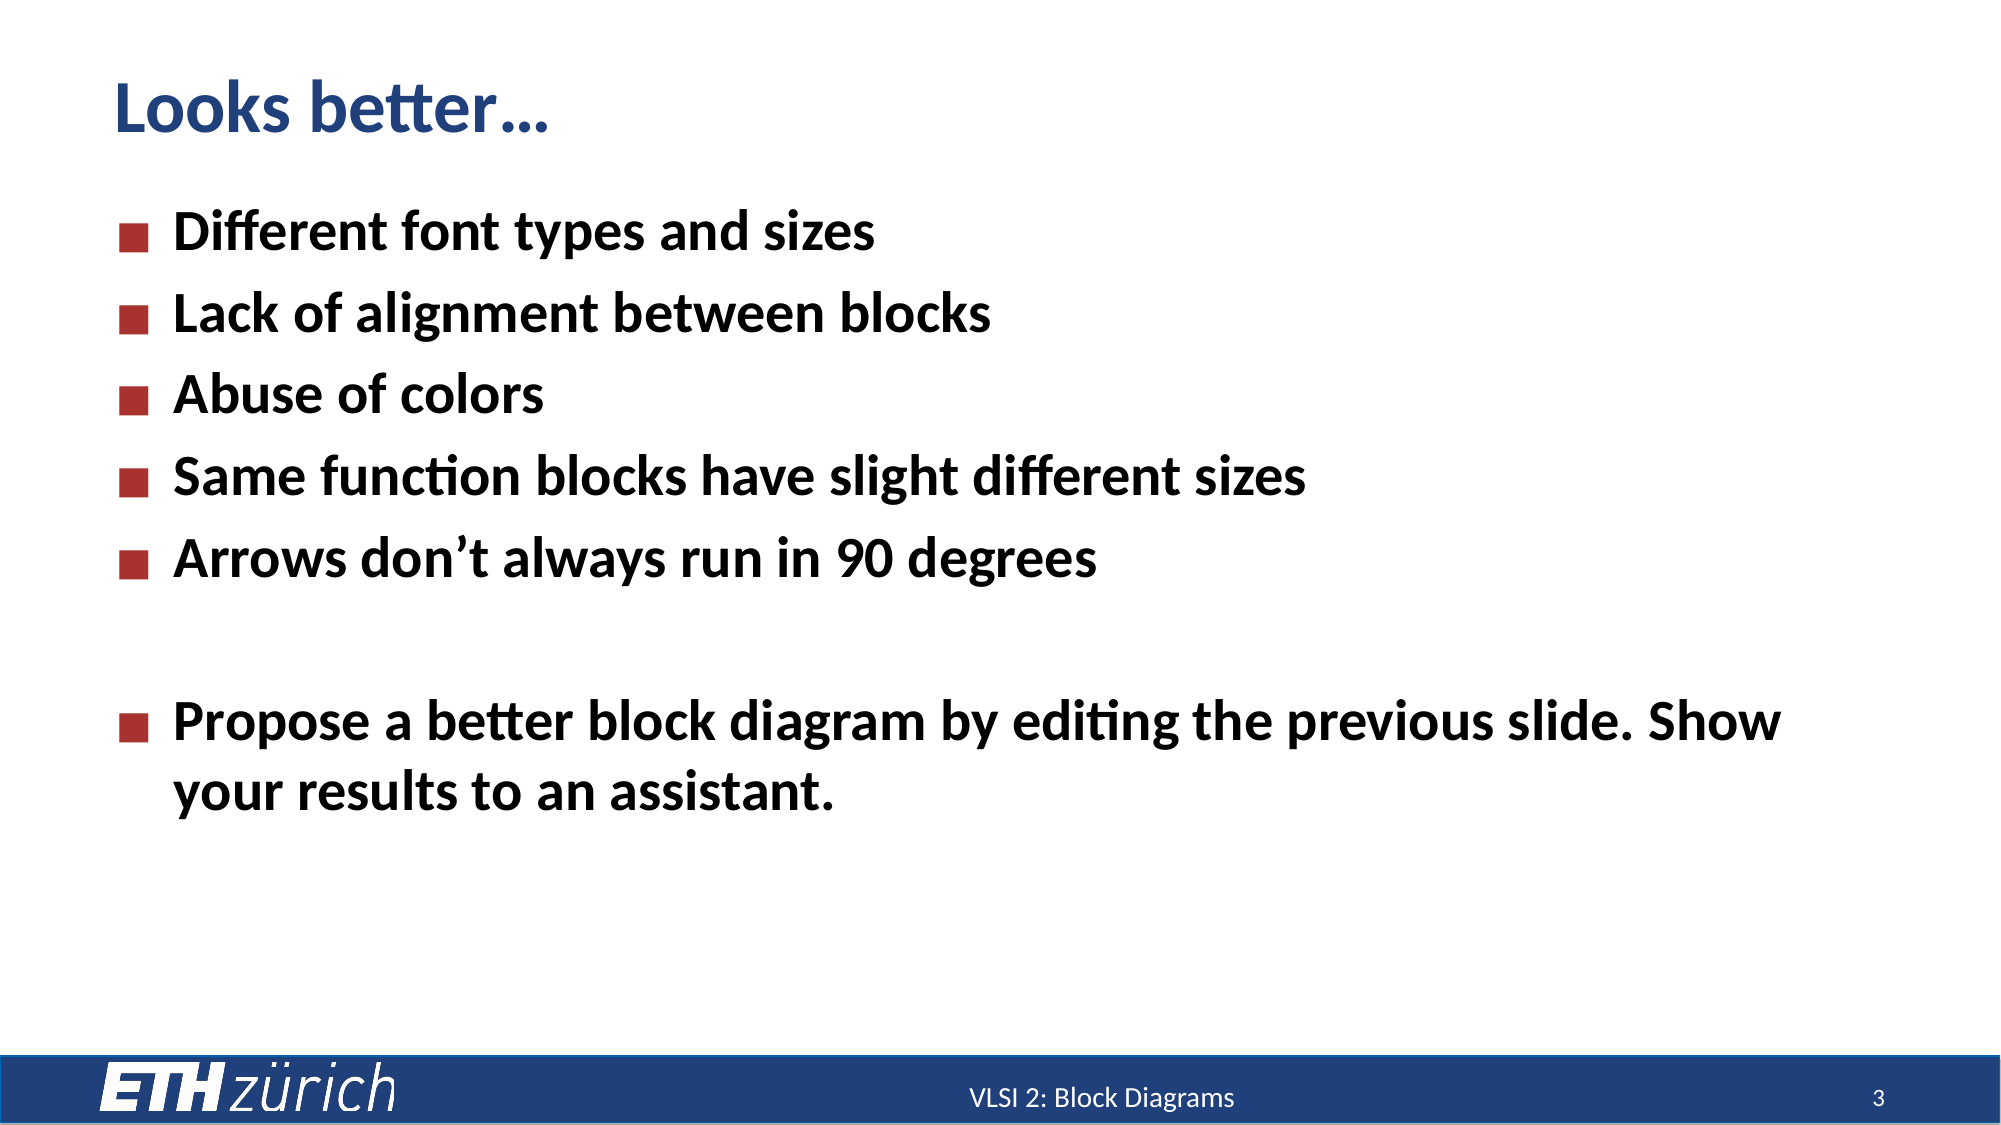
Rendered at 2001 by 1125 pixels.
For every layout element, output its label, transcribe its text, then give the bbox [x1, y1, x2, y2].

slide_number <number> [1740, 1073, 1900, 1120]
picture [99, 1062, 394, 1111]
footer VLSI 2: Block Diagrams [543, 1073, 1662, 1119]
list Different font types and sizes Lack of alignment between blocks Abuse of colors Same function blocks have slight different sizes Arrows don’t always run in 90 degrees Propose a better block diagram by editing the previous slide. Show your results to an assistant. [99, 184, 1900, 1000]
title Looks better… [99, 45, 1900, 161]
